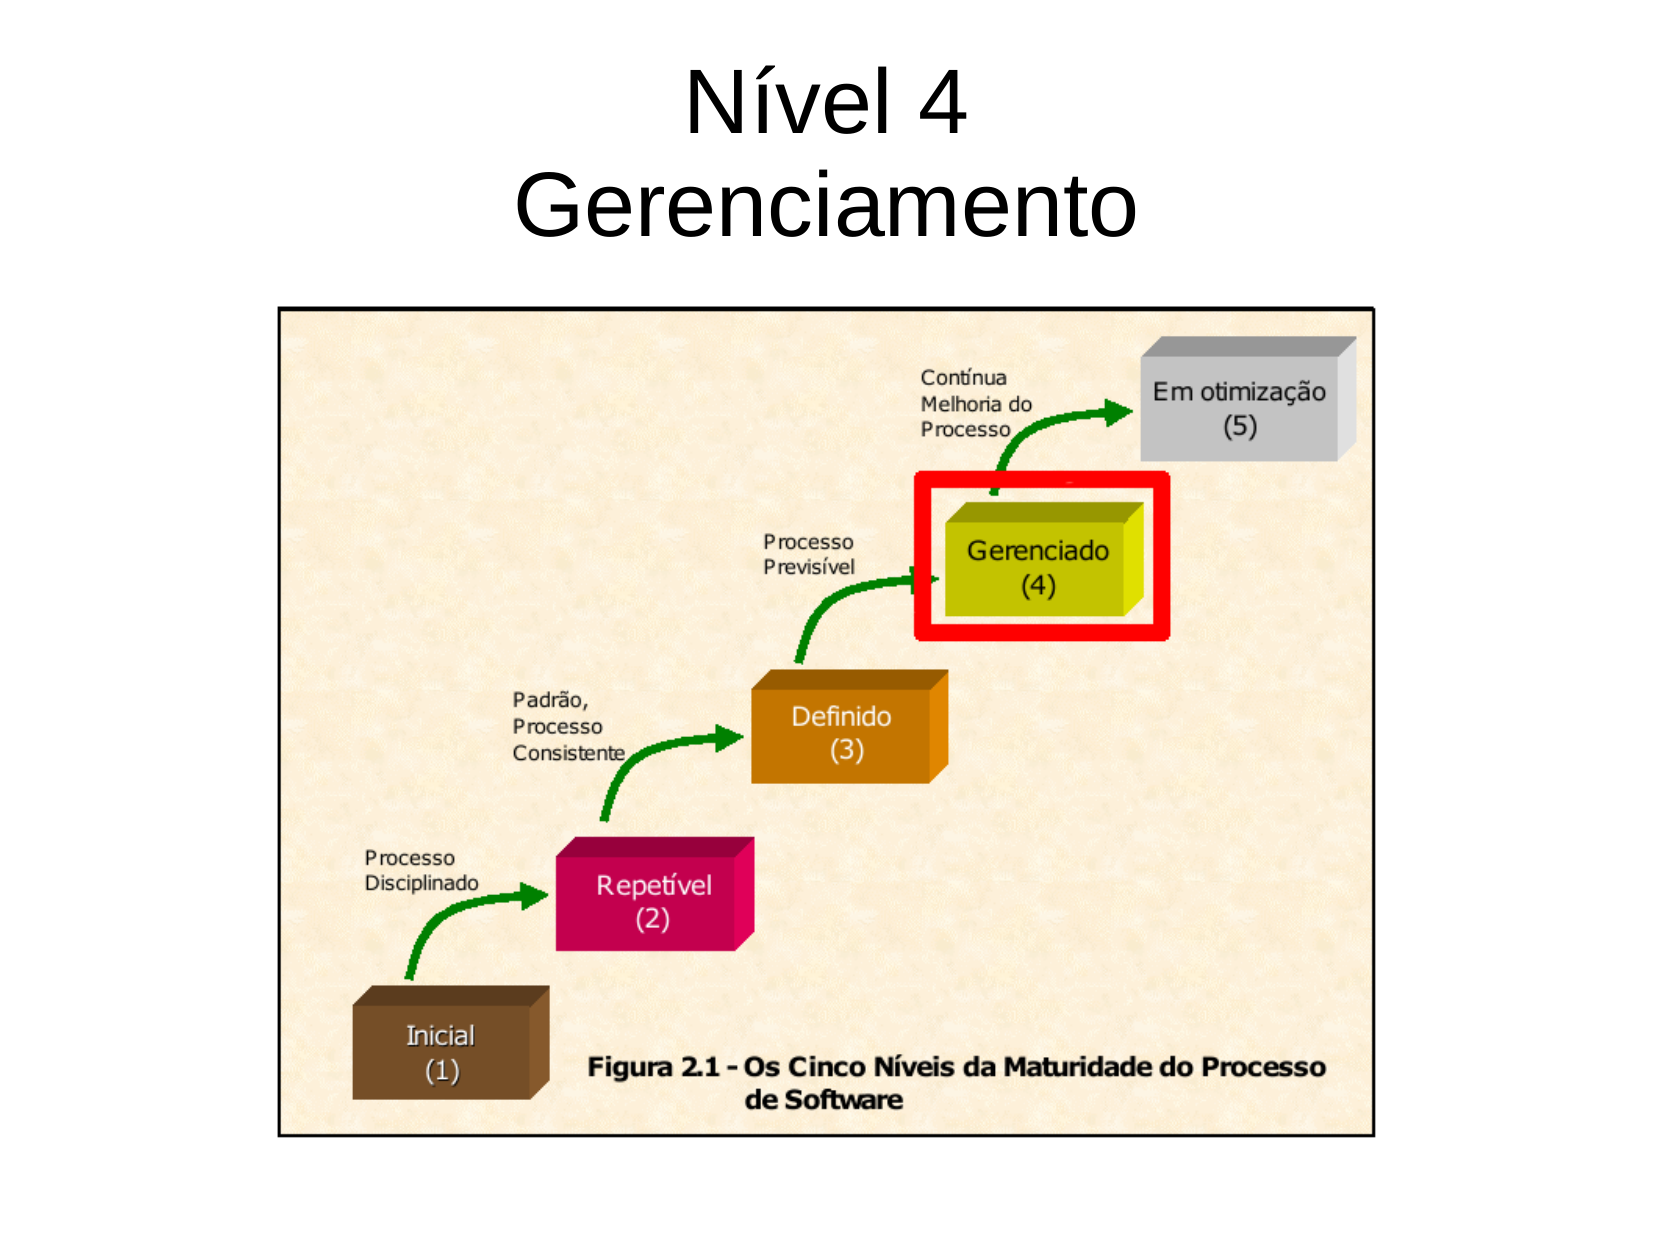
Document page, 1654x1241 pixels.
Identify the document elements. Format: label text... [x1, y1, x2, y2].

picture [267, 299, 1388, 1150]
title Nível 4 Gerenciamento [82, 50, 1571, 256]
